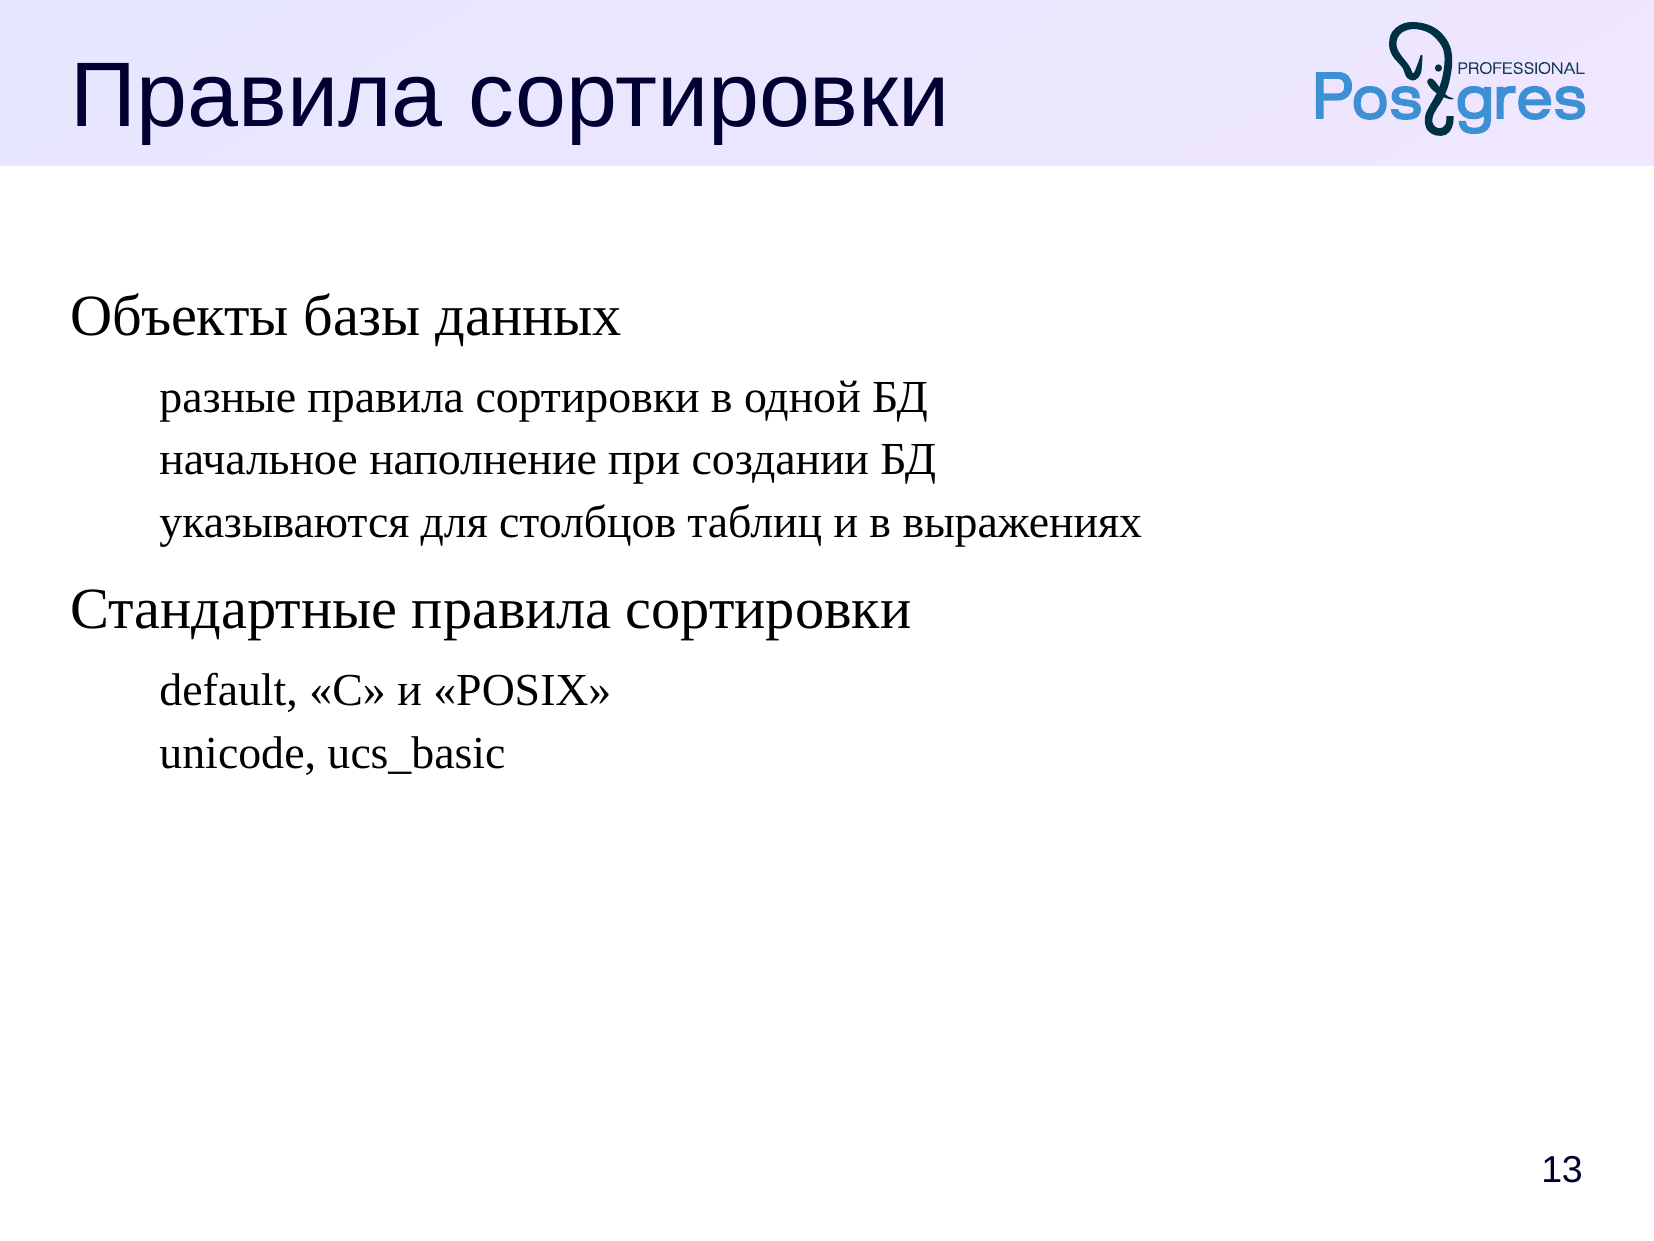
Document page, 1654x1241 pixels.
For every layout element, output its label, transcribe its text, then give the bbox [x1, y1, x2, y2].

title Правила сортировки [70, 43, 1241, 147]
list Объекты базы данных разные правила сортировки в одной БД начальное наполнение при создании БД указываются для столбцов таблиц и в выражениях Стандартные правила сортировки default, «C» и «POSIX» unicode, ucs_basic [70, 283, 1583, 1134]
